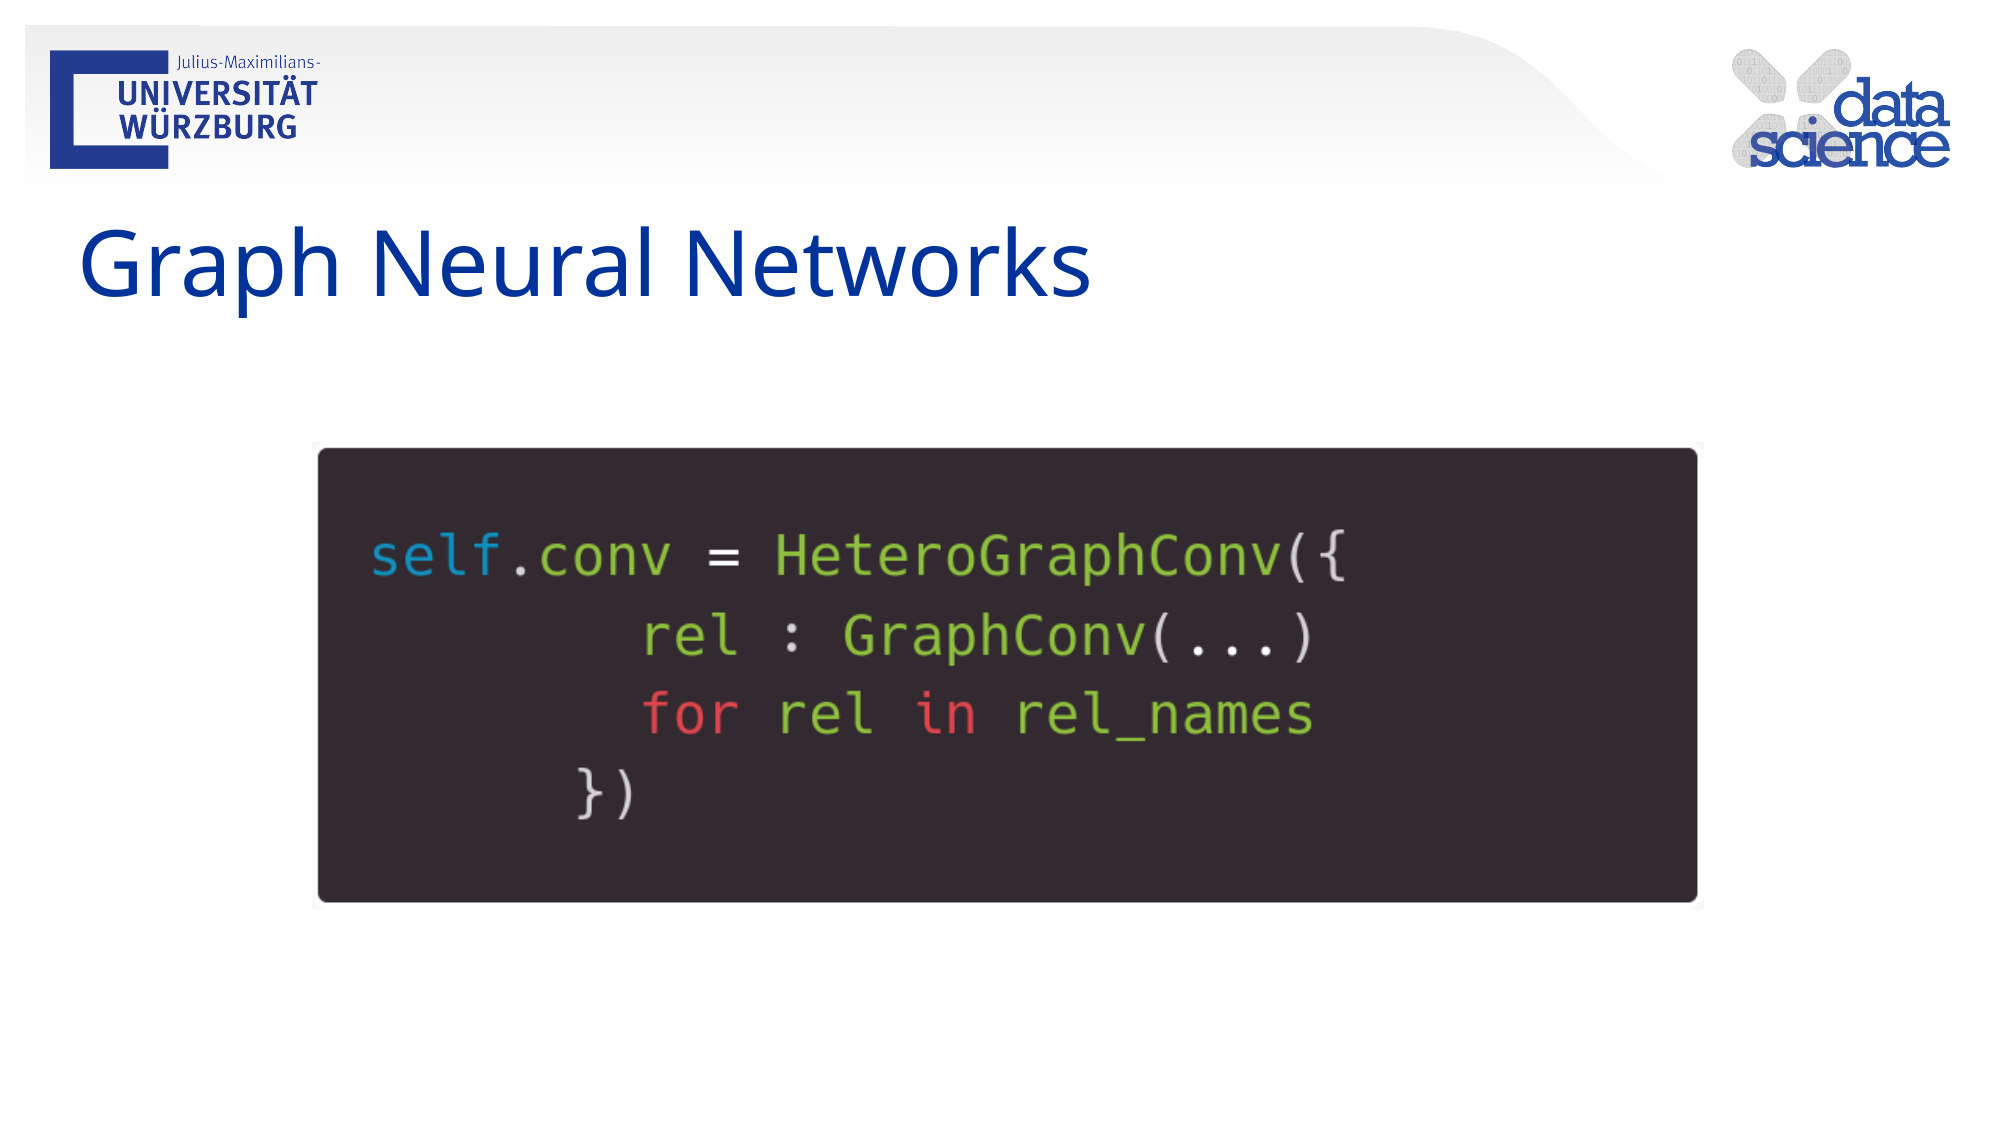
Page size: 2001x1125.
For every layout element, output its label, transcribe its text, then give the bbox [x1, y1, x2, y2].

picture [1732, 49, 1950, 168]
picture [312, 442, 1704, 909]
title Graph Neural Networks [77, 198, 1901, 324]
picture [50, 50, 321, 169]
